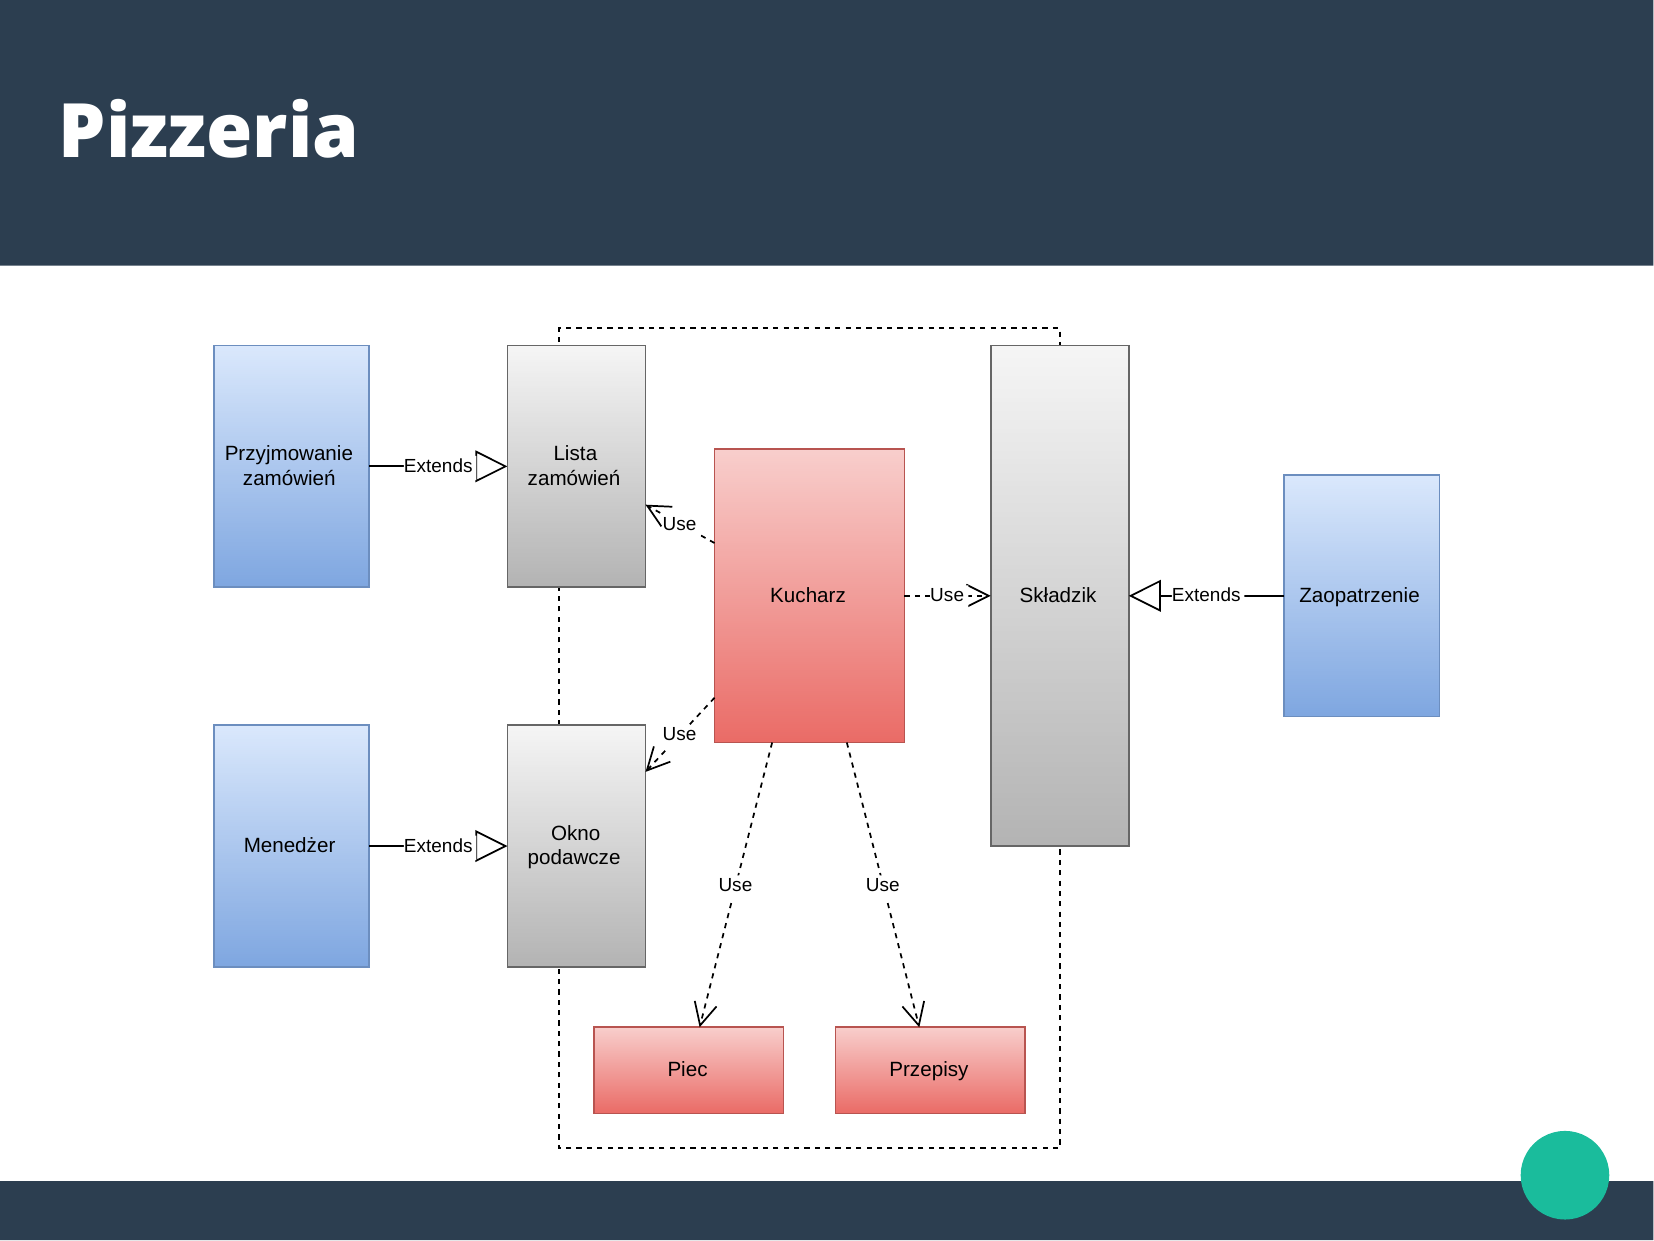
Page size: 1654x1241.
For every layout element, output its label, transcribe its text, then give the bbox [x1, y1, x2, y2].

picture [210, 324, 1443, 1152]
title Pizzeria [59, 49, 1595, 207]
